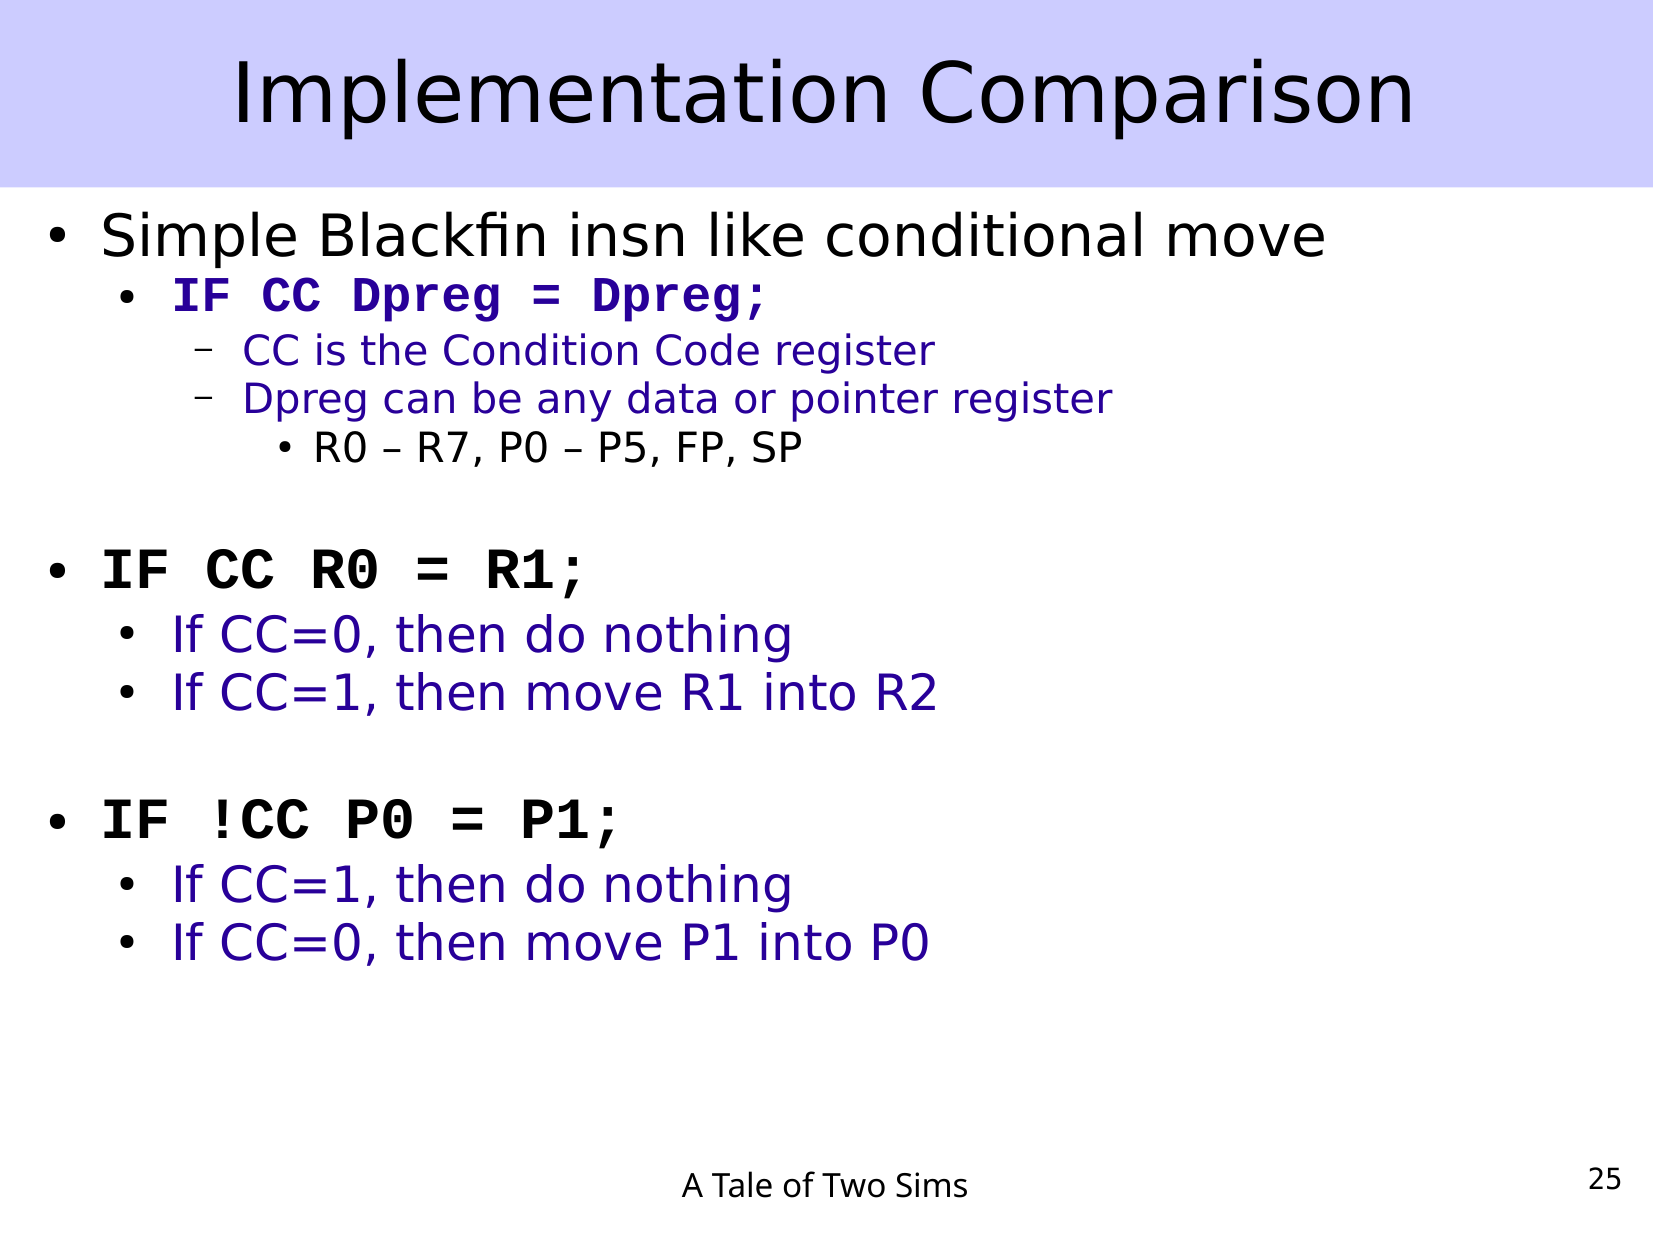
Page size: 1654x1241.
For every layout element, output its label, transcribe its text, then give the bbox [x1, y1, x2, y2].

list Simple Blackfin insn like conditional move IF CC Dpreg = Dpreg; CC is the Condition Code register Dpreg can be any data or pointer register R0 – R7, P0 – P5, FP, SP IF CC R0 = R1; If CC=0, then do nothing If CC=1, then move R1 into R2 IF !CC P0 = P1; If CC=1, then do nothing If CC=0, then move P1 into P0 [29, 201, 1620, 1151]
title Implementation Comparison [0, 0, 1651, 188]
